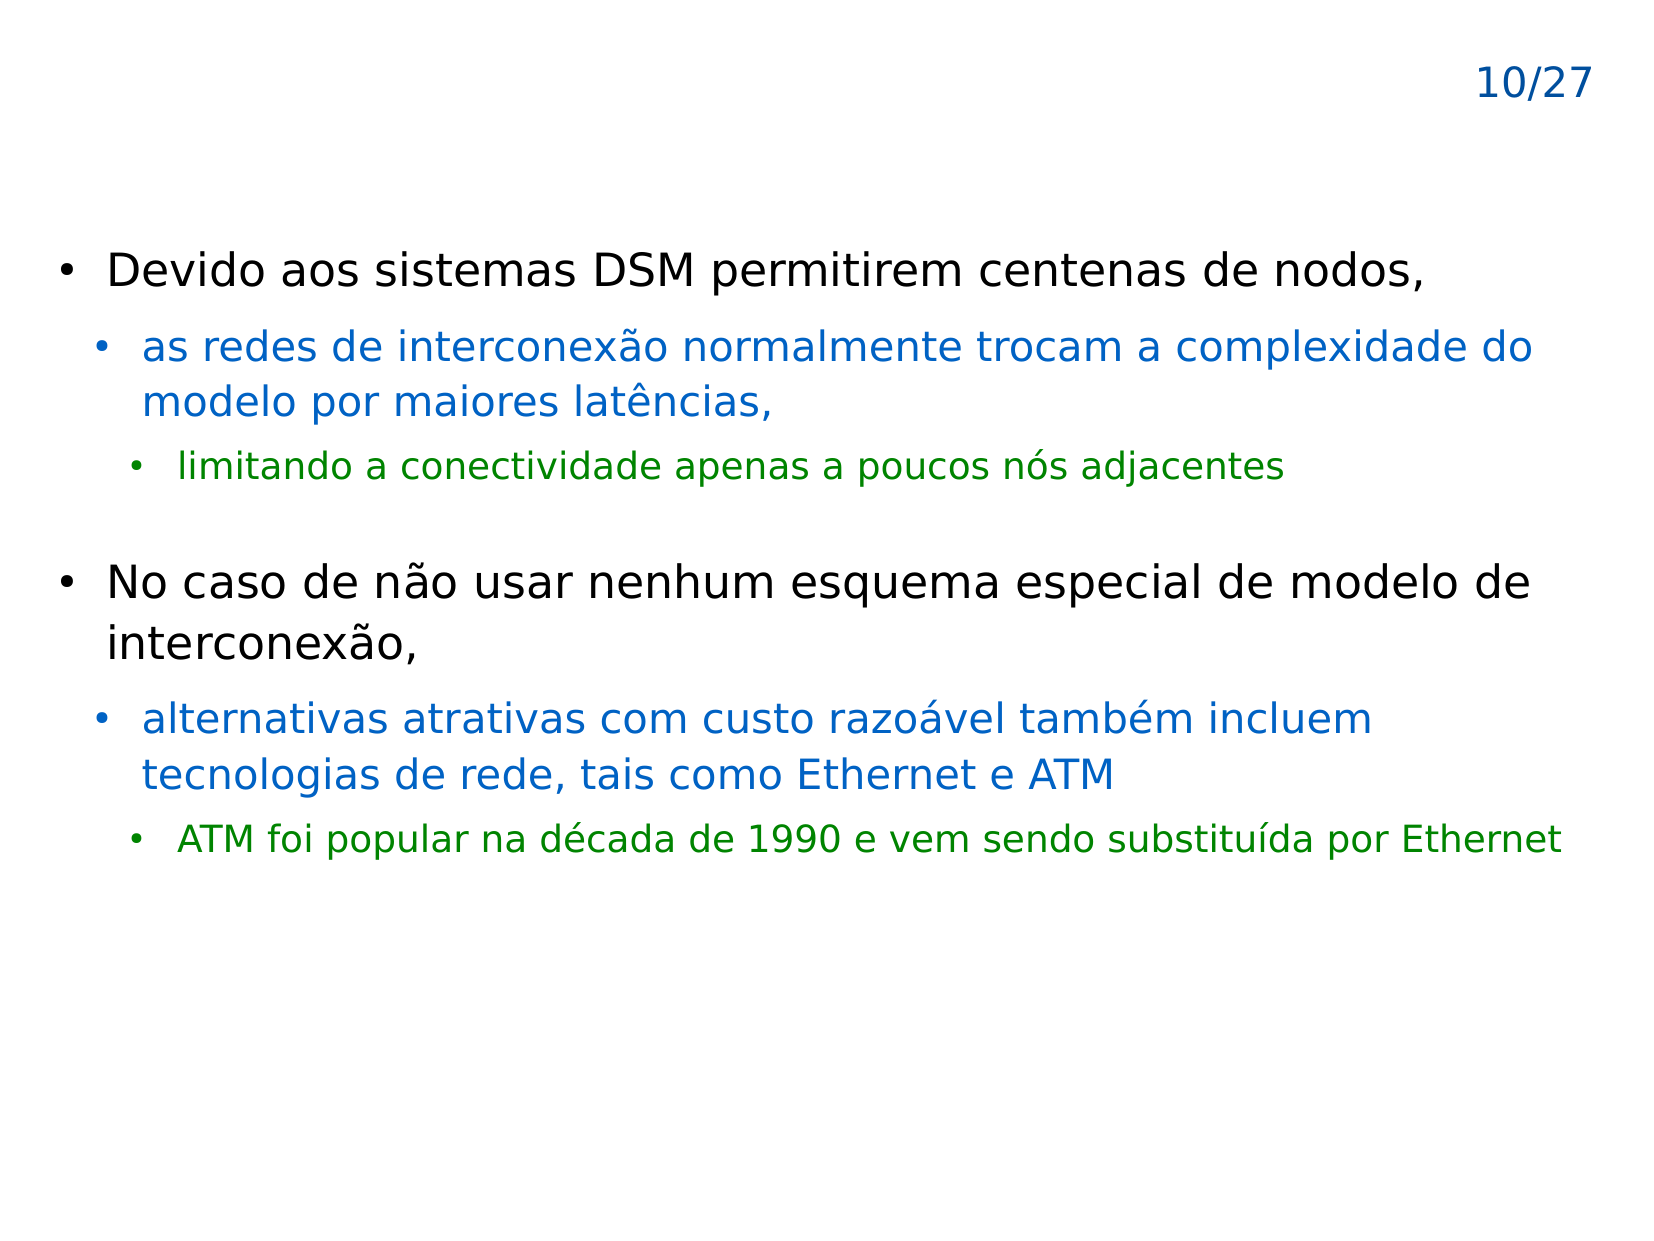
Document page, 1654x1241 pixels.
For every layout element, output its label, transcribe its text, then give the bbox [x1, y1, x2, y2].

list Devido aos sistemas DSM permitirem centenas de nodos, as redes de interconexão normalmente trocam a complexidade do modelo por maiores latências, limitando a conectividade apenas a poucos nós adjacentes No caso de não usar nenhum esquema especial de modelo de interconexão, alternativas atrativas com custo razoável também incluem tecnologias de rede, tais como Ethernet e ATM ATM foi popular na década de 1990 e vem sendo substituída por Ethernet [59, 236, 1595, 1211]
